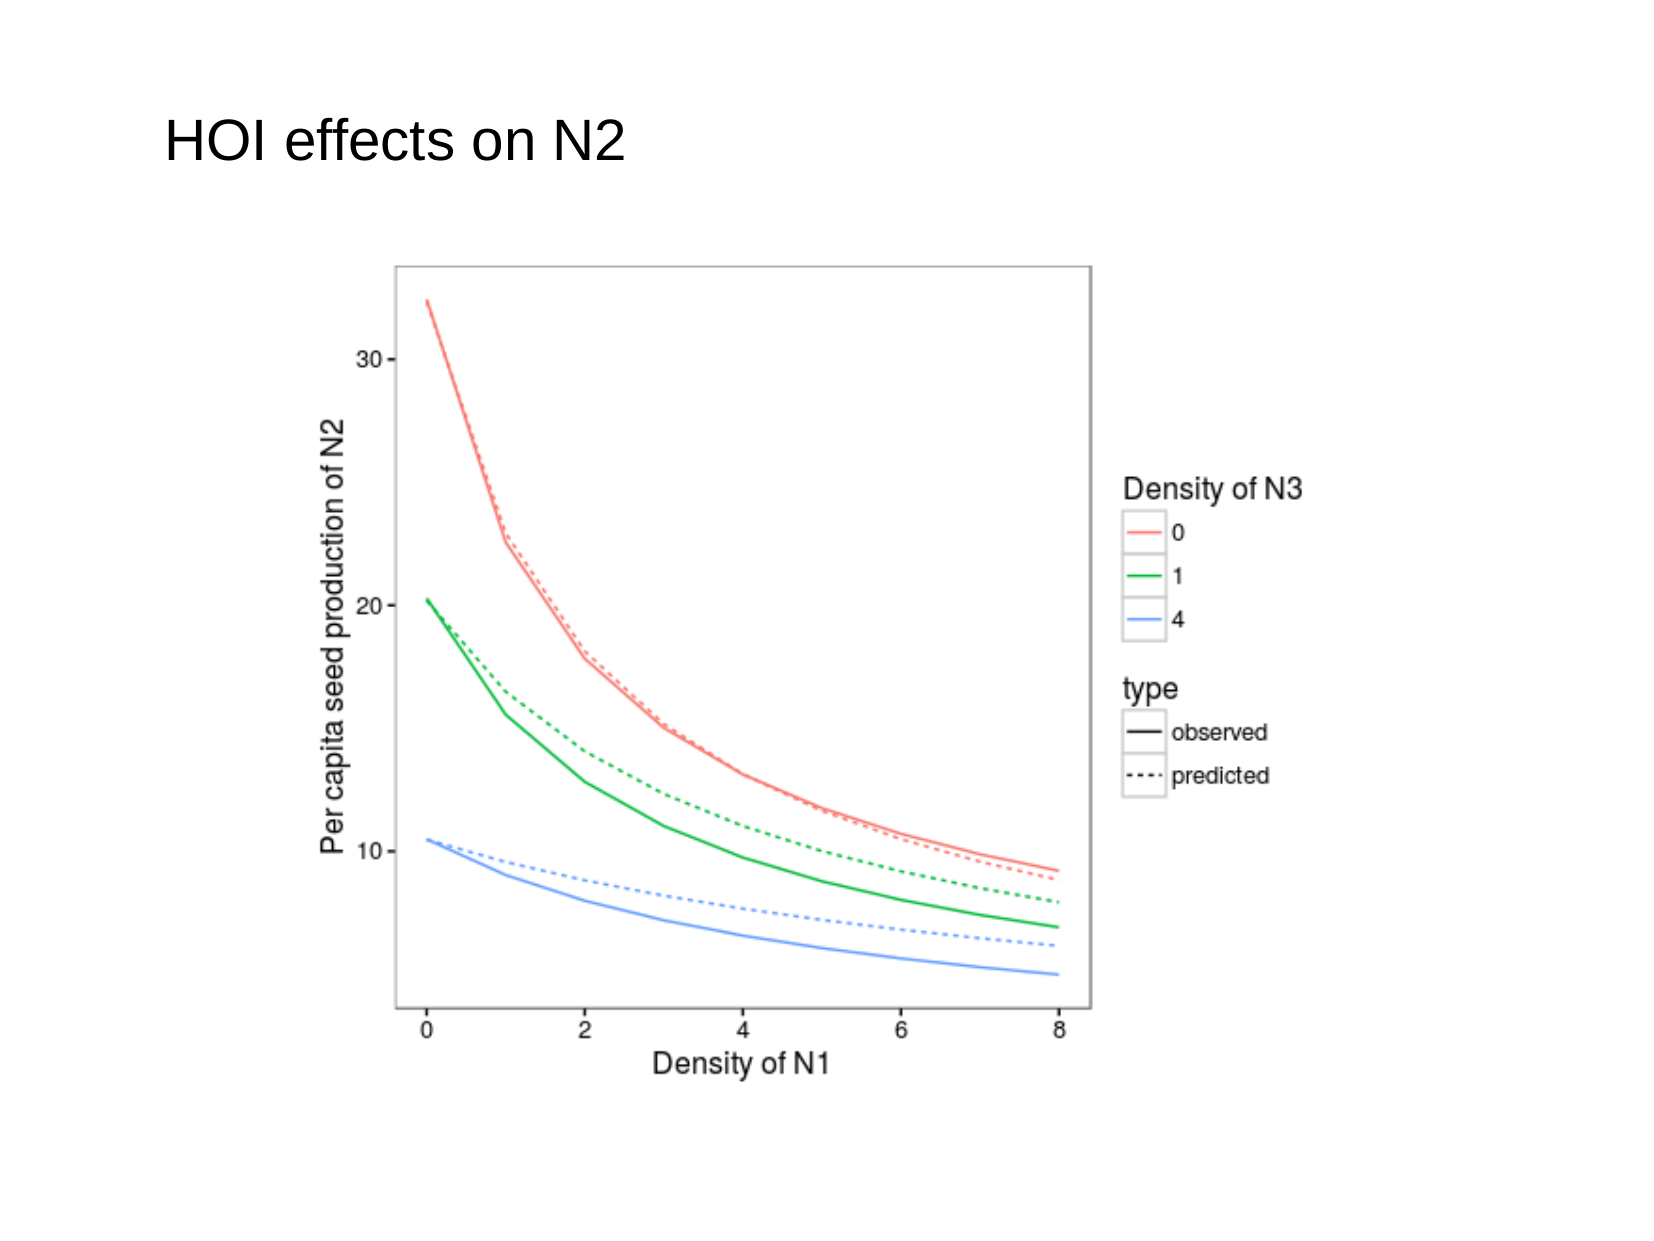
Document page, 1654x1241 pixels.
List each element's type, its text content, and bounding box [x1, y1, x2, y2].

text_box HOI effects on N2 [150, 100, 1471, 181]
picture [300, 251, 1351, 1096]
